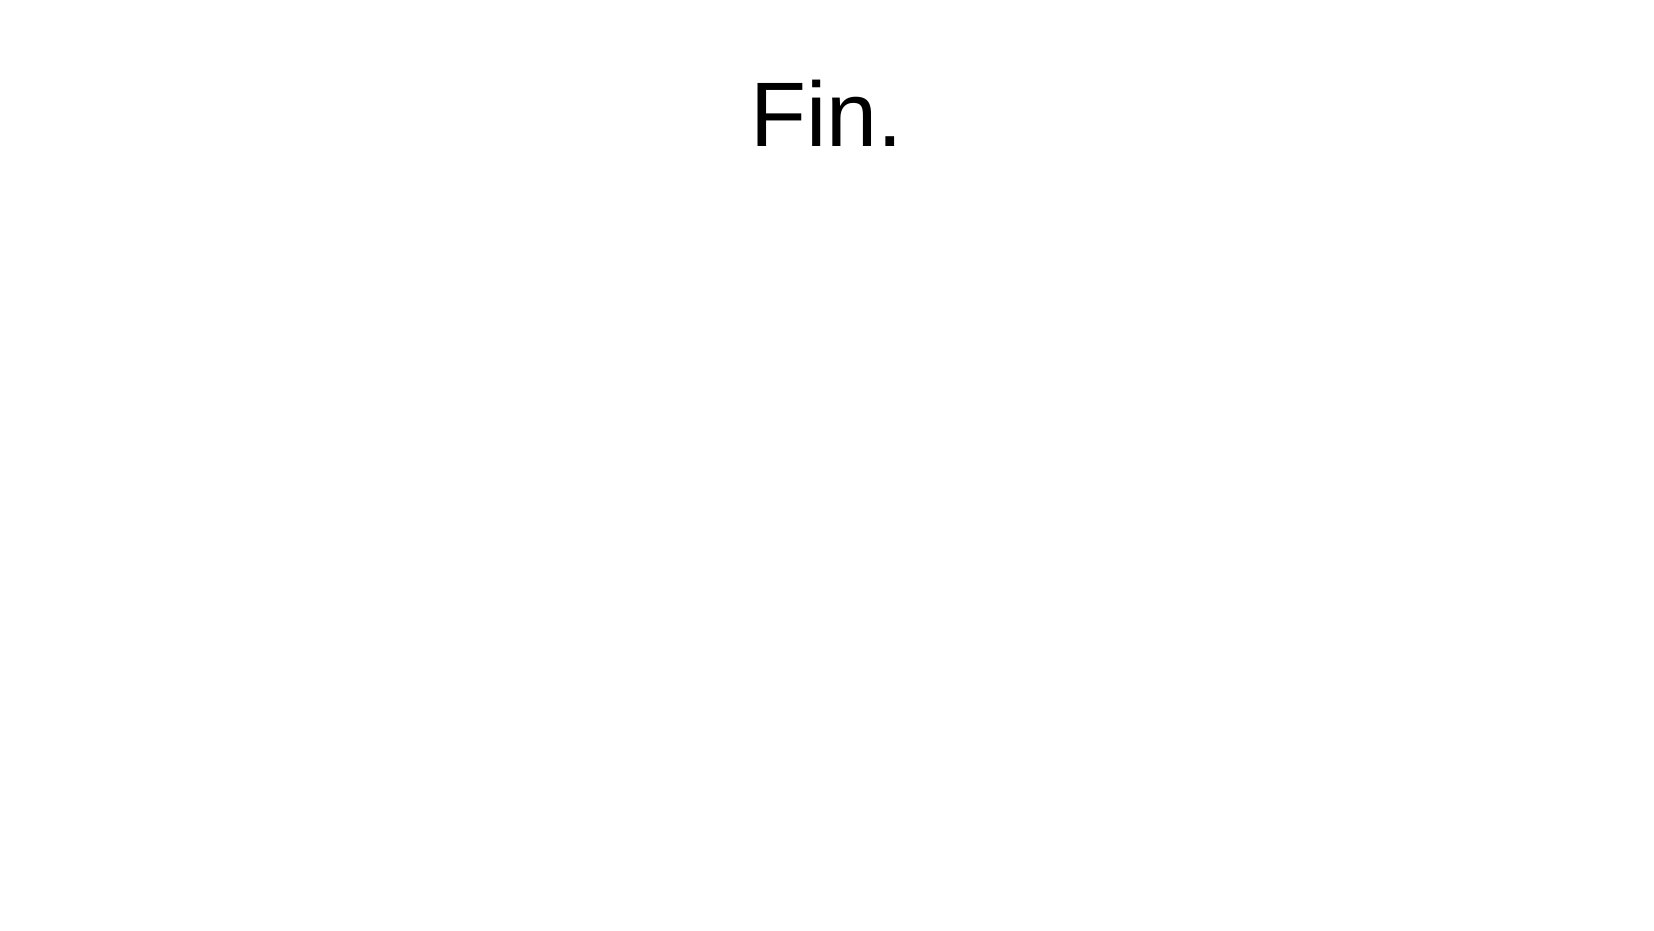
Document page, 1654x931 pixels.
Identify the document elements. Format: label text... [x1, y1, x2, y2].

title Fin. [82, 37, 1571, 193]
